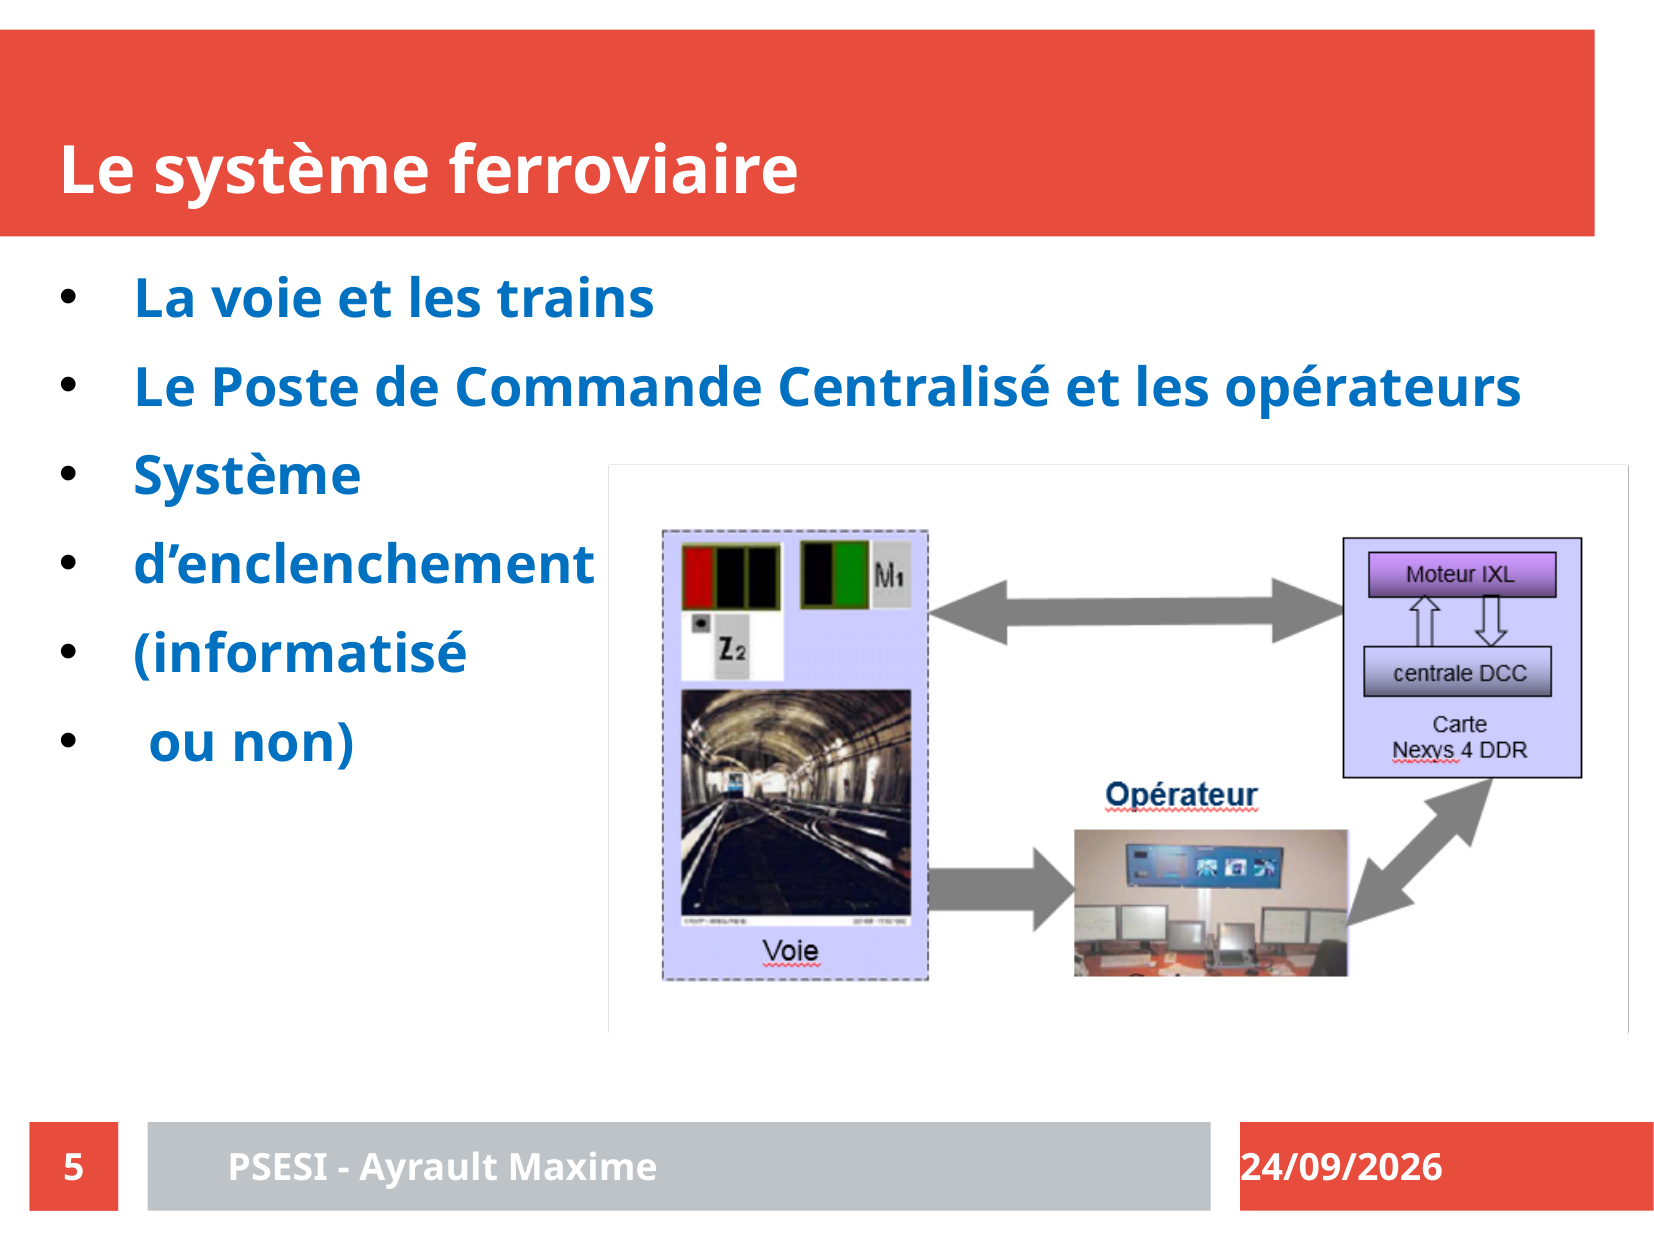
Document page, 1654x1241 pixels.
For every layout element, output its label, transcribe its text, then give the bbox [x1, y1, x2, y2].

list La voie et les trains Le Poste de Commande Centralisé et les opérateurs Système d’enclenchement (informatisé ou non) [59, 262, 1565, 1093]
picture [640, 496, 1597, 1004]
title Le système ferroviaire [59, 59, 1595, 207]
text_box PSESI - Ayrault Maxime [177, 1122, 709, 1211]
text_box 2017/3/6 [1240, 1122, 1625, 1211]
text_box [29, 1122, 119, 1211]
